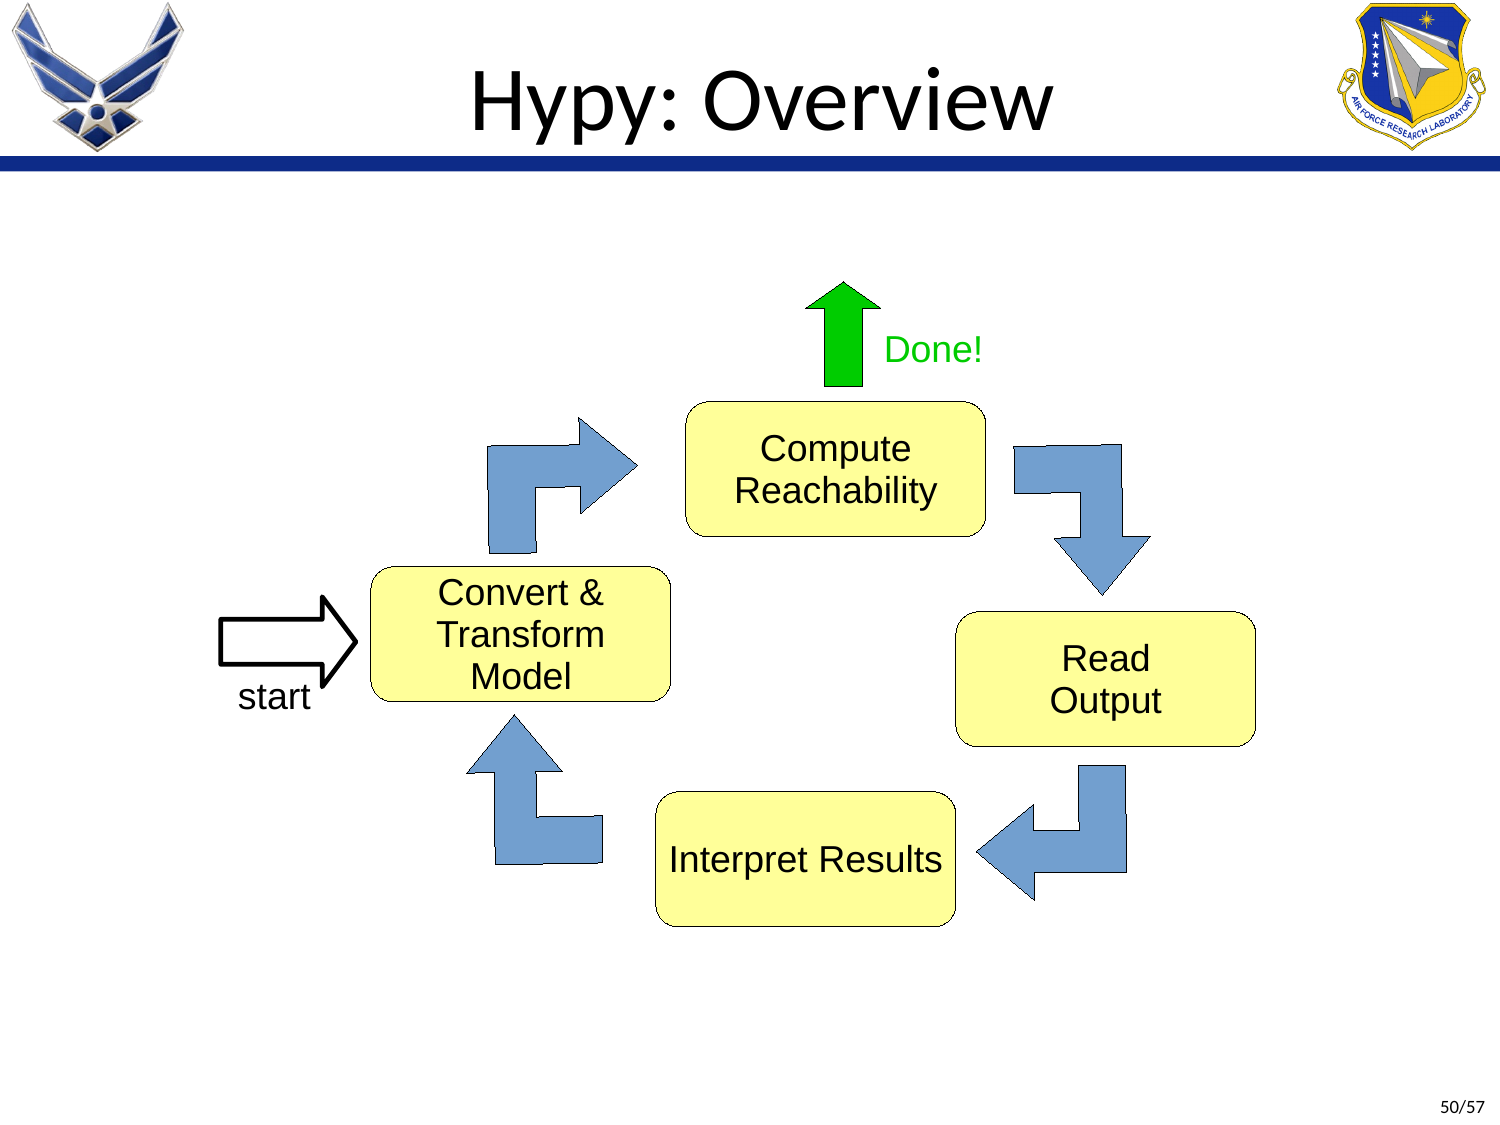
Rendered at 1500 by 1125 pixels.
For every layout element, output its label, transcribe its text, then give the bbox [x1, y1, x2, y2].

text_box [1013, 444, 1151, 596]
picture [2, 0, 87, 156]
text_box start [223, 668, 326, 725]
text_box Read Output [955, 611, 1256, 747]
text_box [466, 714, 603, 865]
text_box Convert & Transform Model [370, 566, 671, 702]
text_box Done! [869, 320, 999, 378]
title Hypy: Overview [87, 0, 1438, 188]
text_box [487, 417, 638, 554]
text_box [976, 765, 1127, 901]
text_box Compute Reachability [685, 401, 986, 537]
text_box [805, 281, 881, 387]
text_box Interpret Results [655, 791, 956, 927]
picture [1438, 3, 1486, 151]
